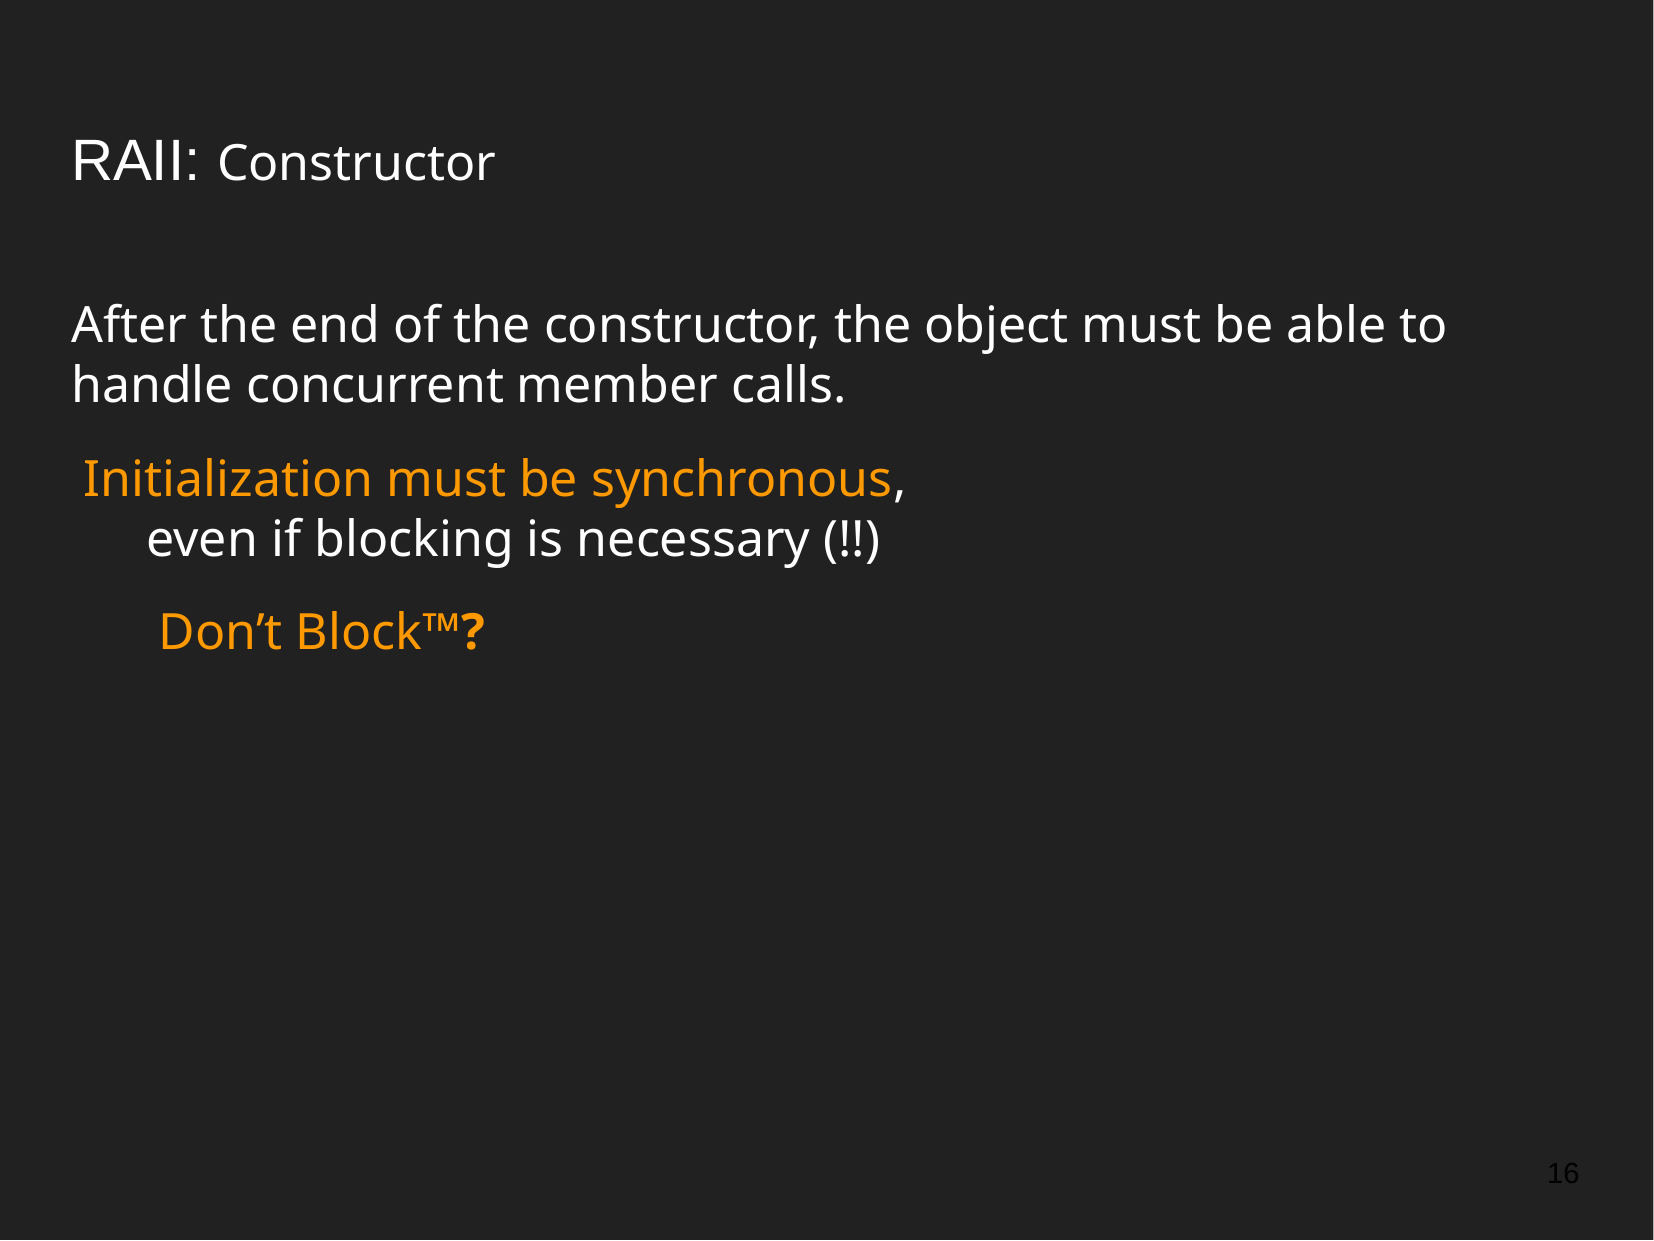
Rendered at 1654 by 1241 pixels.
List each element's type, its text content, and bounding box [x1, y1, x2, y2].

title RAII: Constructor [56, 107, 1598, 246]
slide_number <number> [1532, 1124, 1632, 1220]
list After the end of the constructor, the object must be able to handle concurrent member calls. Initialization must be synchronous, even if blocking is necessary (!!) Don’t Block™? [56, 277, 1598, 1102]
